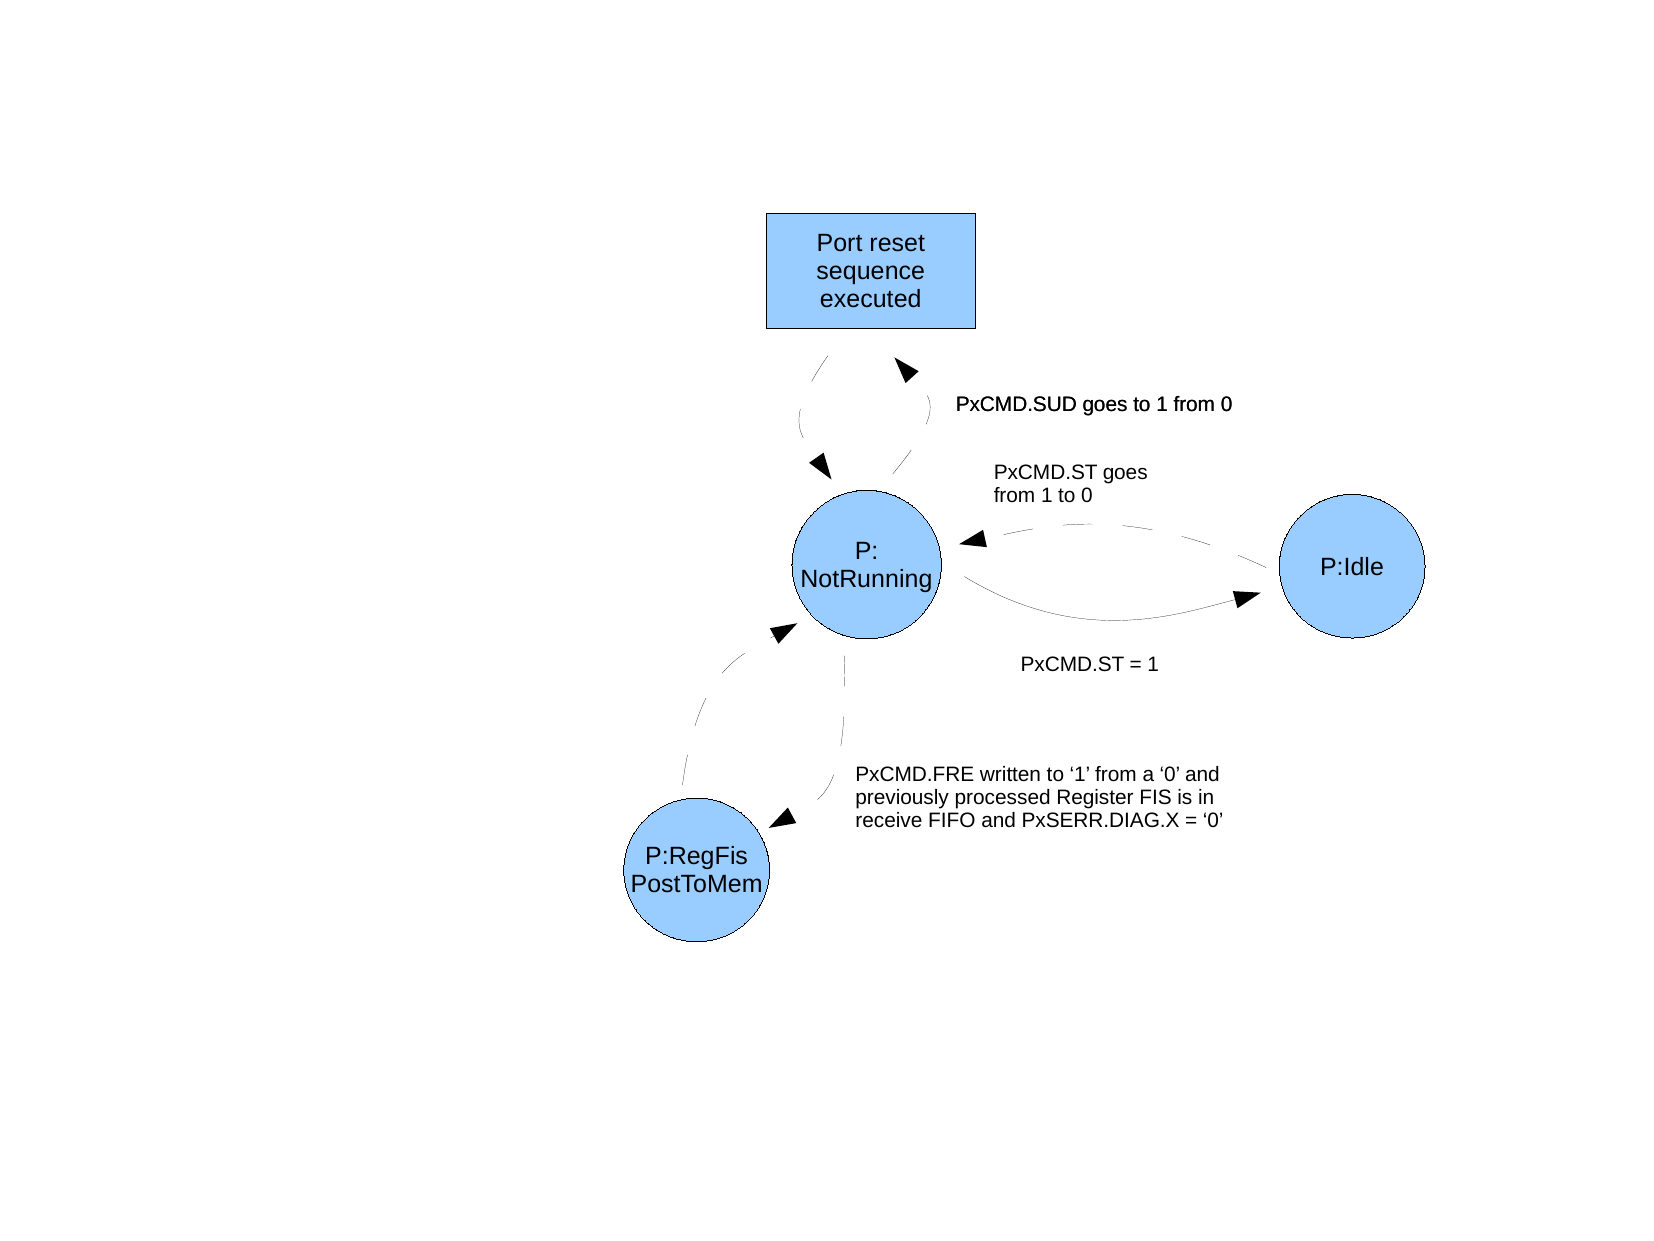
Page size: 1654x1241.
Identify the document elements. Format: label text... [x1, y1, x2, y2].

text_box PxCMD.ST goes from 1 to 0 [978, 453, 1386, 515]
text_box P:Idle [1279, 502, 1426, 639]
text_box Port reset sequence executed [766, 213, 976, 329]
text_box PxCMD.ST = 1 [1005, 645, 1413, 684]
text_box PxCMD.SUD goes to 1 from 0 [941, 385, 1349, 424]
text_box P:RegFis PostToMem [623, 798, 770, 942]
text_box PxCMD.FRE written to ‘1’ from a ‘0’ and previously processed Register FIS is in receive FIFO and PxSERR.DIAG.X = ‘0’ [840, 755, 1248, 840]
text_box P: NotRunning [791, 490, 942, 639]
